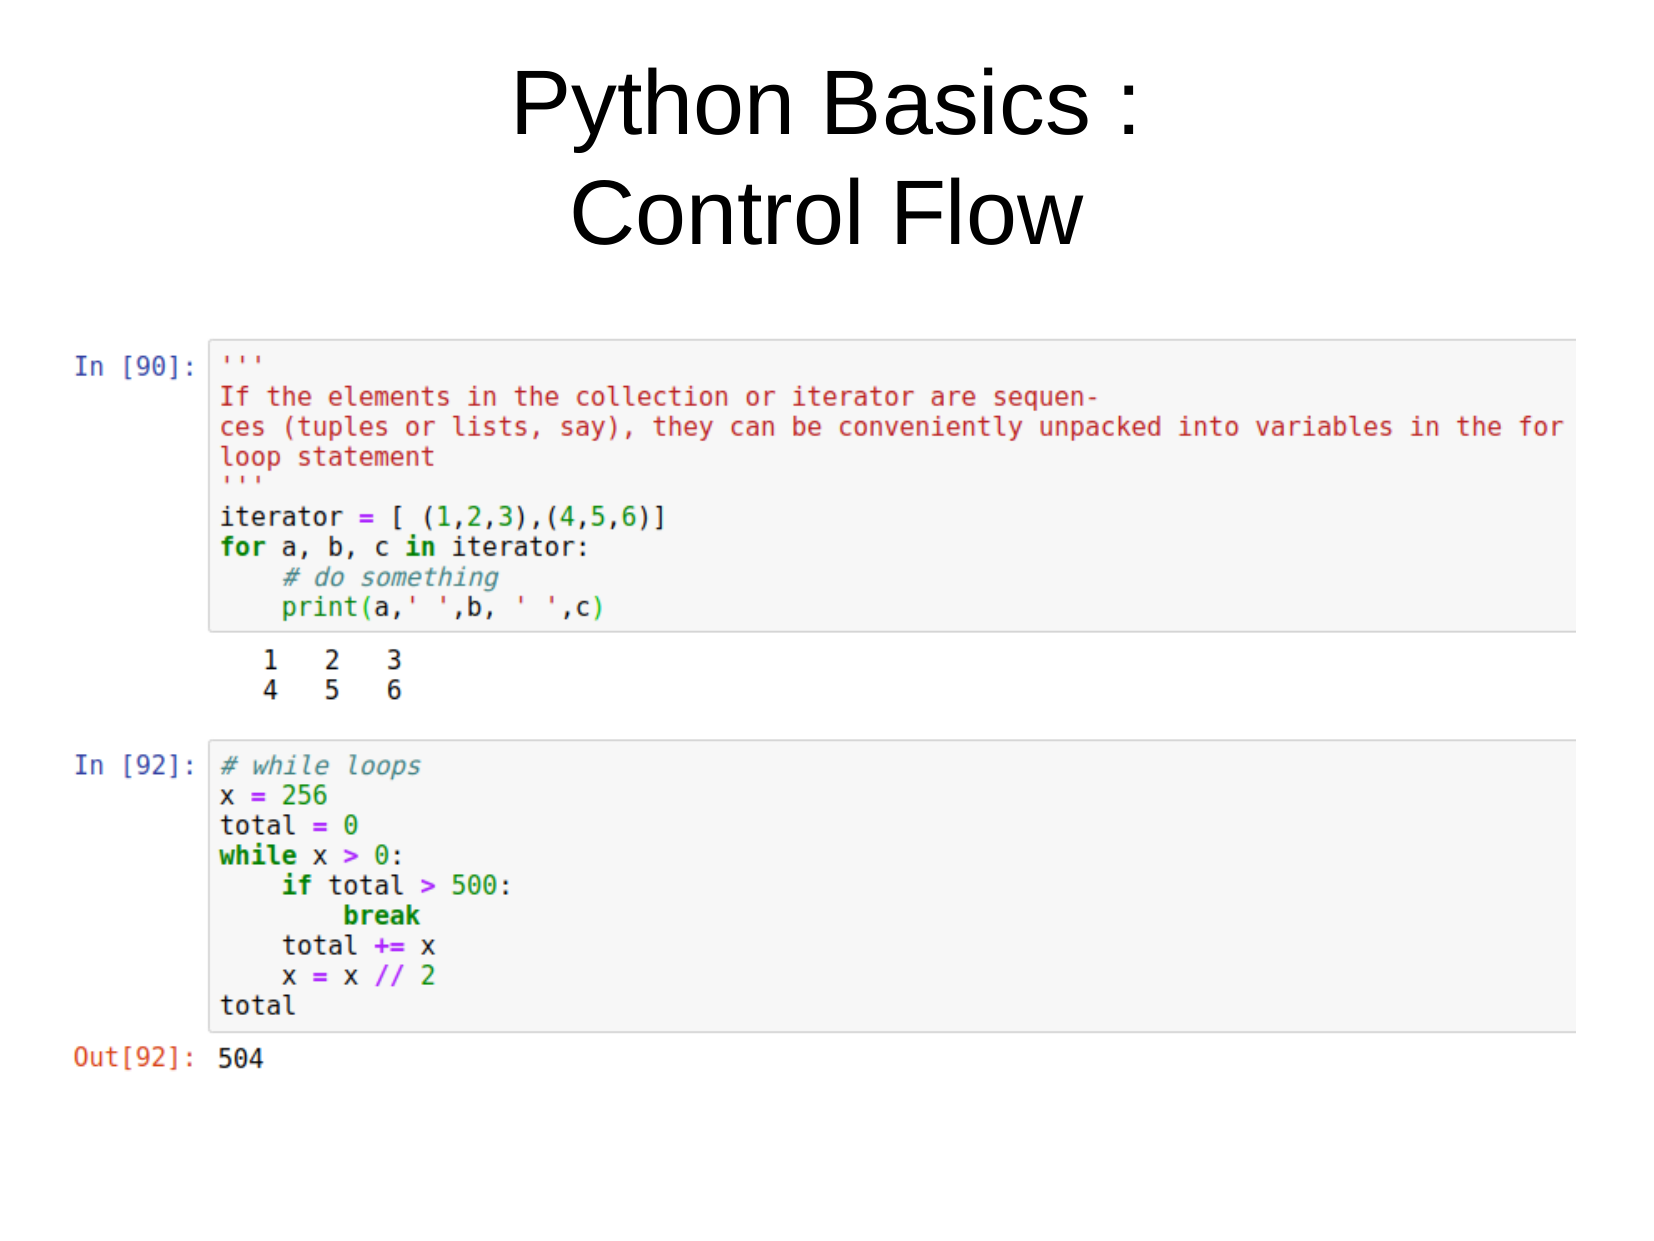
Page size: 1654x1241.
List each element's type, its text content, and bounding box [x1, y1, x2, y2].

picture [60, 336, 1576, 1080]
text_box Python Basics : Control Flow [82, 49, 1571, 257]
